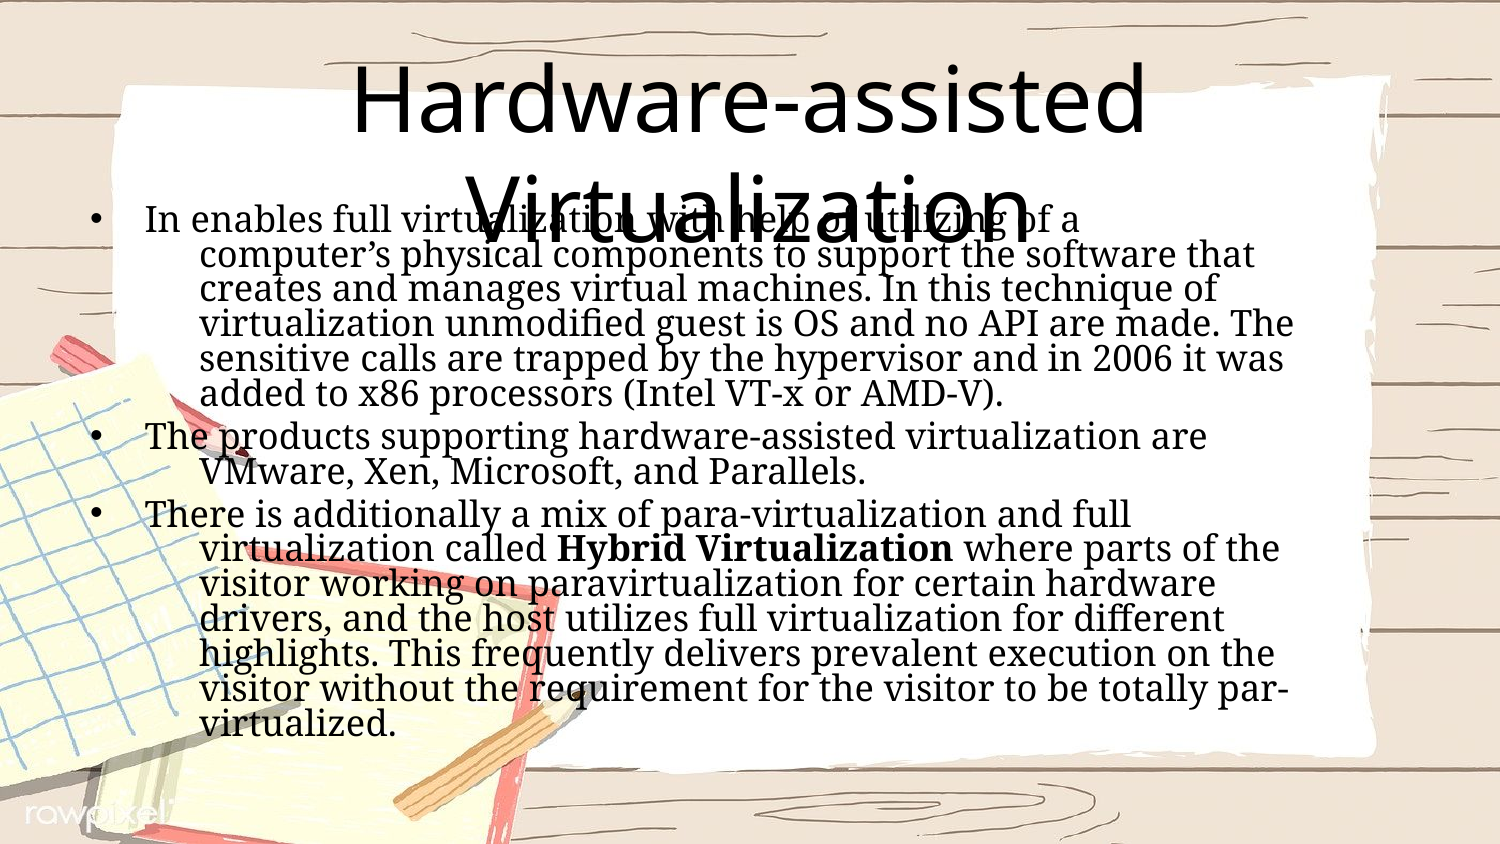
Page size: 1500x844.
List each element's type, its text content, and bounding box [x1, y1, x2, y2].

list In enables full virtualization with help of utilizing of a computer’s physical components to support the software that creates and manages virtual machines. In this technique of virtualization unmodified guest is OS and no API are made. The sensitive calls are trapped by the hypervisor and in 2006 it was added to x86 processors (Intel VT-x or AMD-V). The products supporting hardware-assisted virtualization are VMware, Xen, Microsoft, and Parallels. There is additionally a mix of para-virtualization and full virtualization called Hybrid Virtualization where parts of the visitor working on paravirtualization for certain hardware drivers, and the host utilizes full virtualization for different highlights. This frequently delivers prevalent execution on the visitor without the requirement for the visitor to be totally par- virtualized. [75, 196, 1340, 754]
title Hardware-assisted Virtualization [75, 33, 1426, 175]
